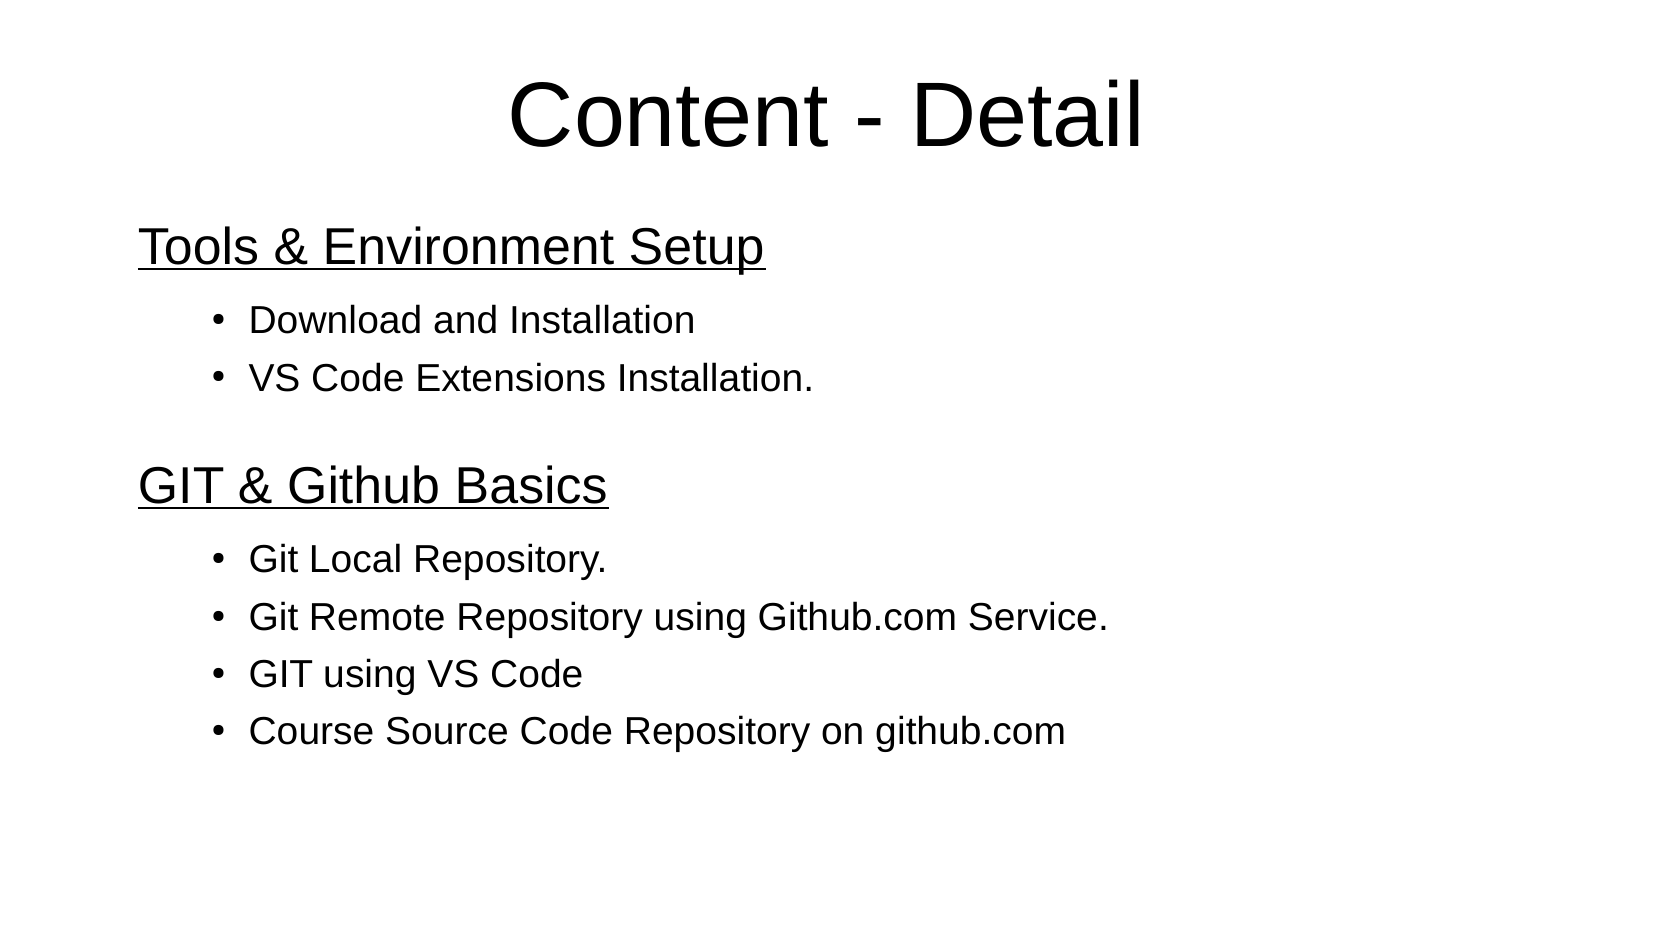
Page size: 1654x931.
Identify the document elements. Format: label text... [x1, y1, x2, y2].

list Tools & Environment Setup Download and Installation VS Code Extensions Installation. GIT & Github Basics Git Local Repository. Git Remote Repository using Github.com Service. GIT using VS Code Course Source Code Repository on github.com [82, 217, 1571, 758]
title Content - Detail [82, 37, 1571, 193]
